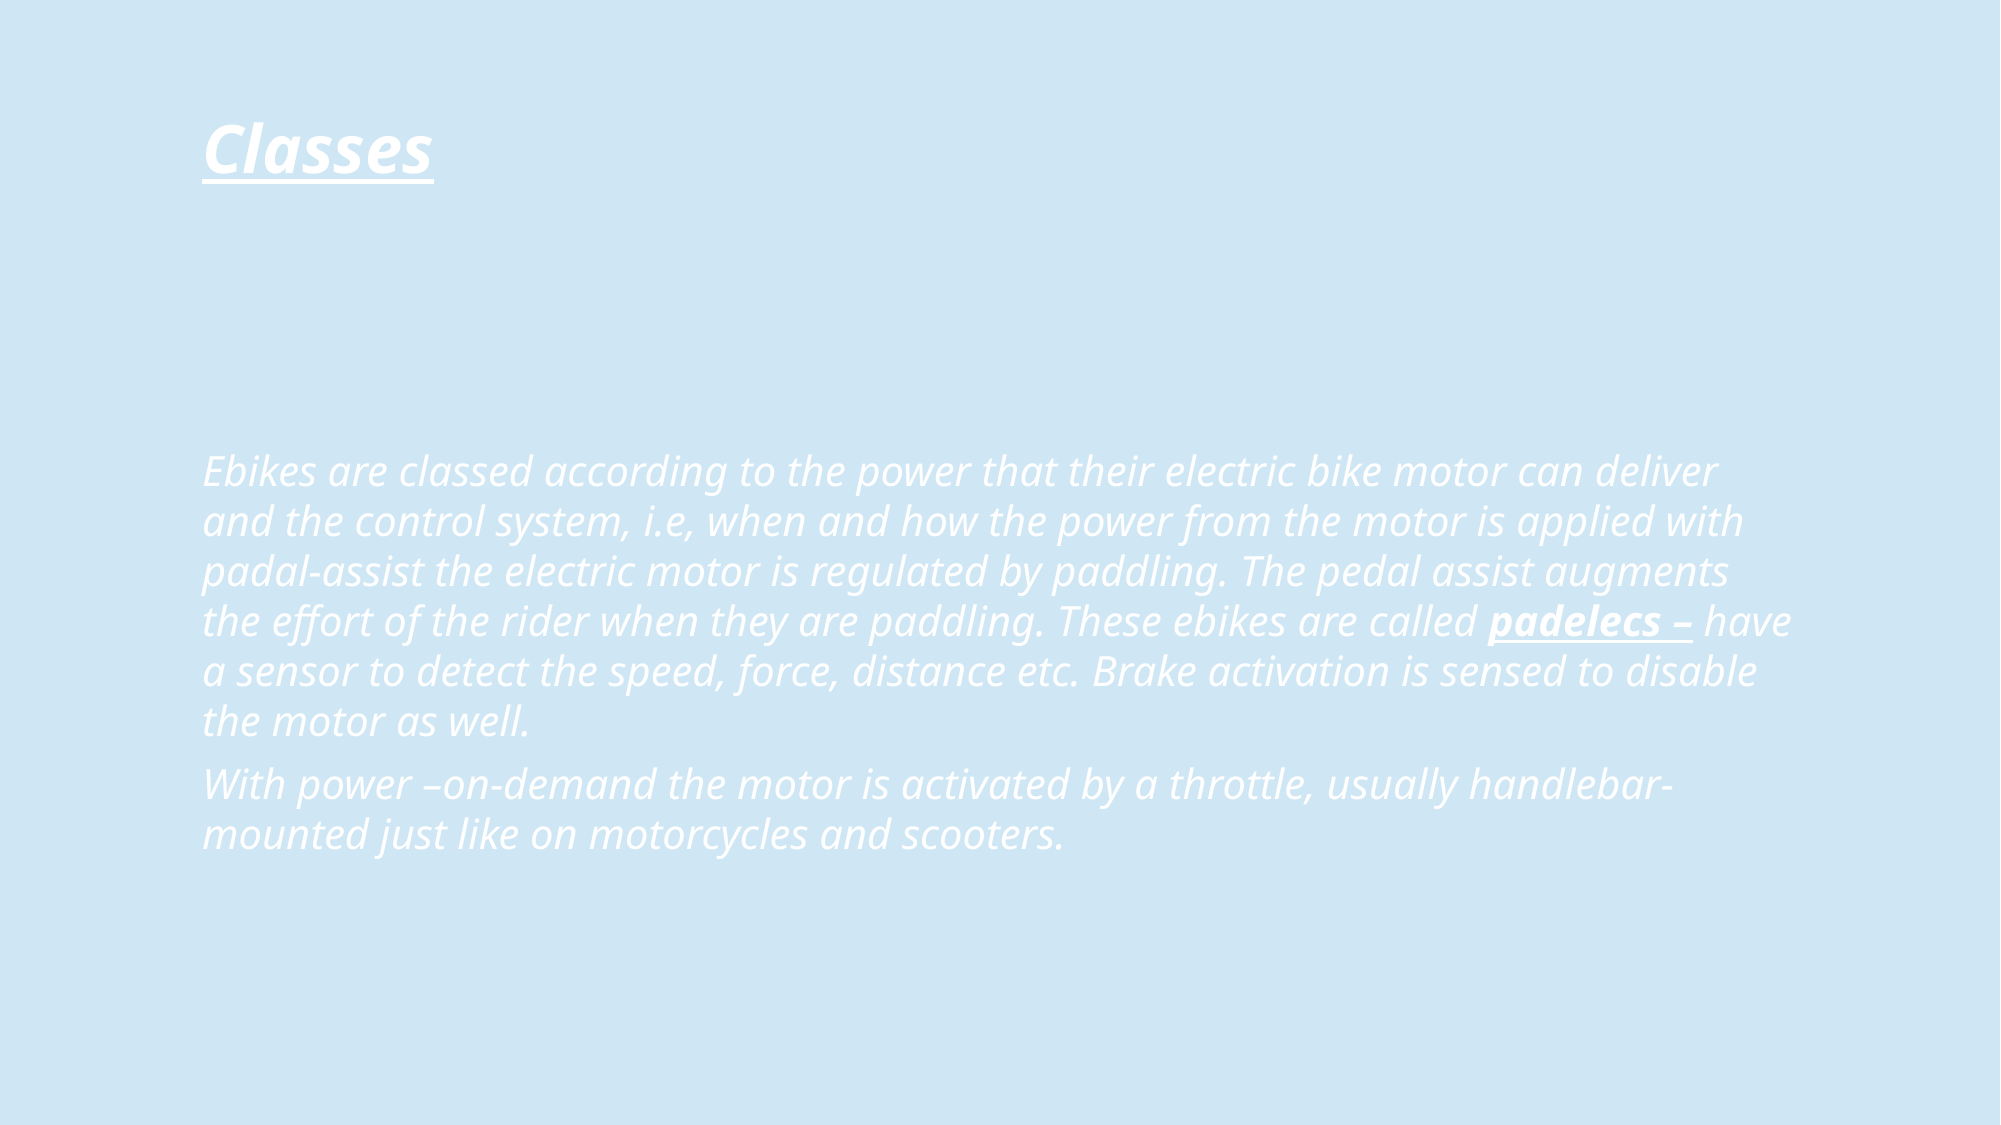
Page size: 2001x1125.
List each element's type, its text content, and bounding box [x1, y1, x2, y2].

title Classes [187, 99, 1813, 413]
list Ebikes are classed according to the power that their electric bike motor can deliver and the control system, i.e, when and how the power from the motor is applied with padal-assist the electric motor is regulated by paddling. The pedal assist augments the effort of the rider when they are paddling. These ebikes are called padelecs – have a sensor to detect the speed, force, distance etc. Brake activation is sensed to disable the motor as well. With power –on-demand the motor is activated by a throttle, usually handlebar-mounted just like on motorcycles and scooters. [187, 437, 1813, 950]
